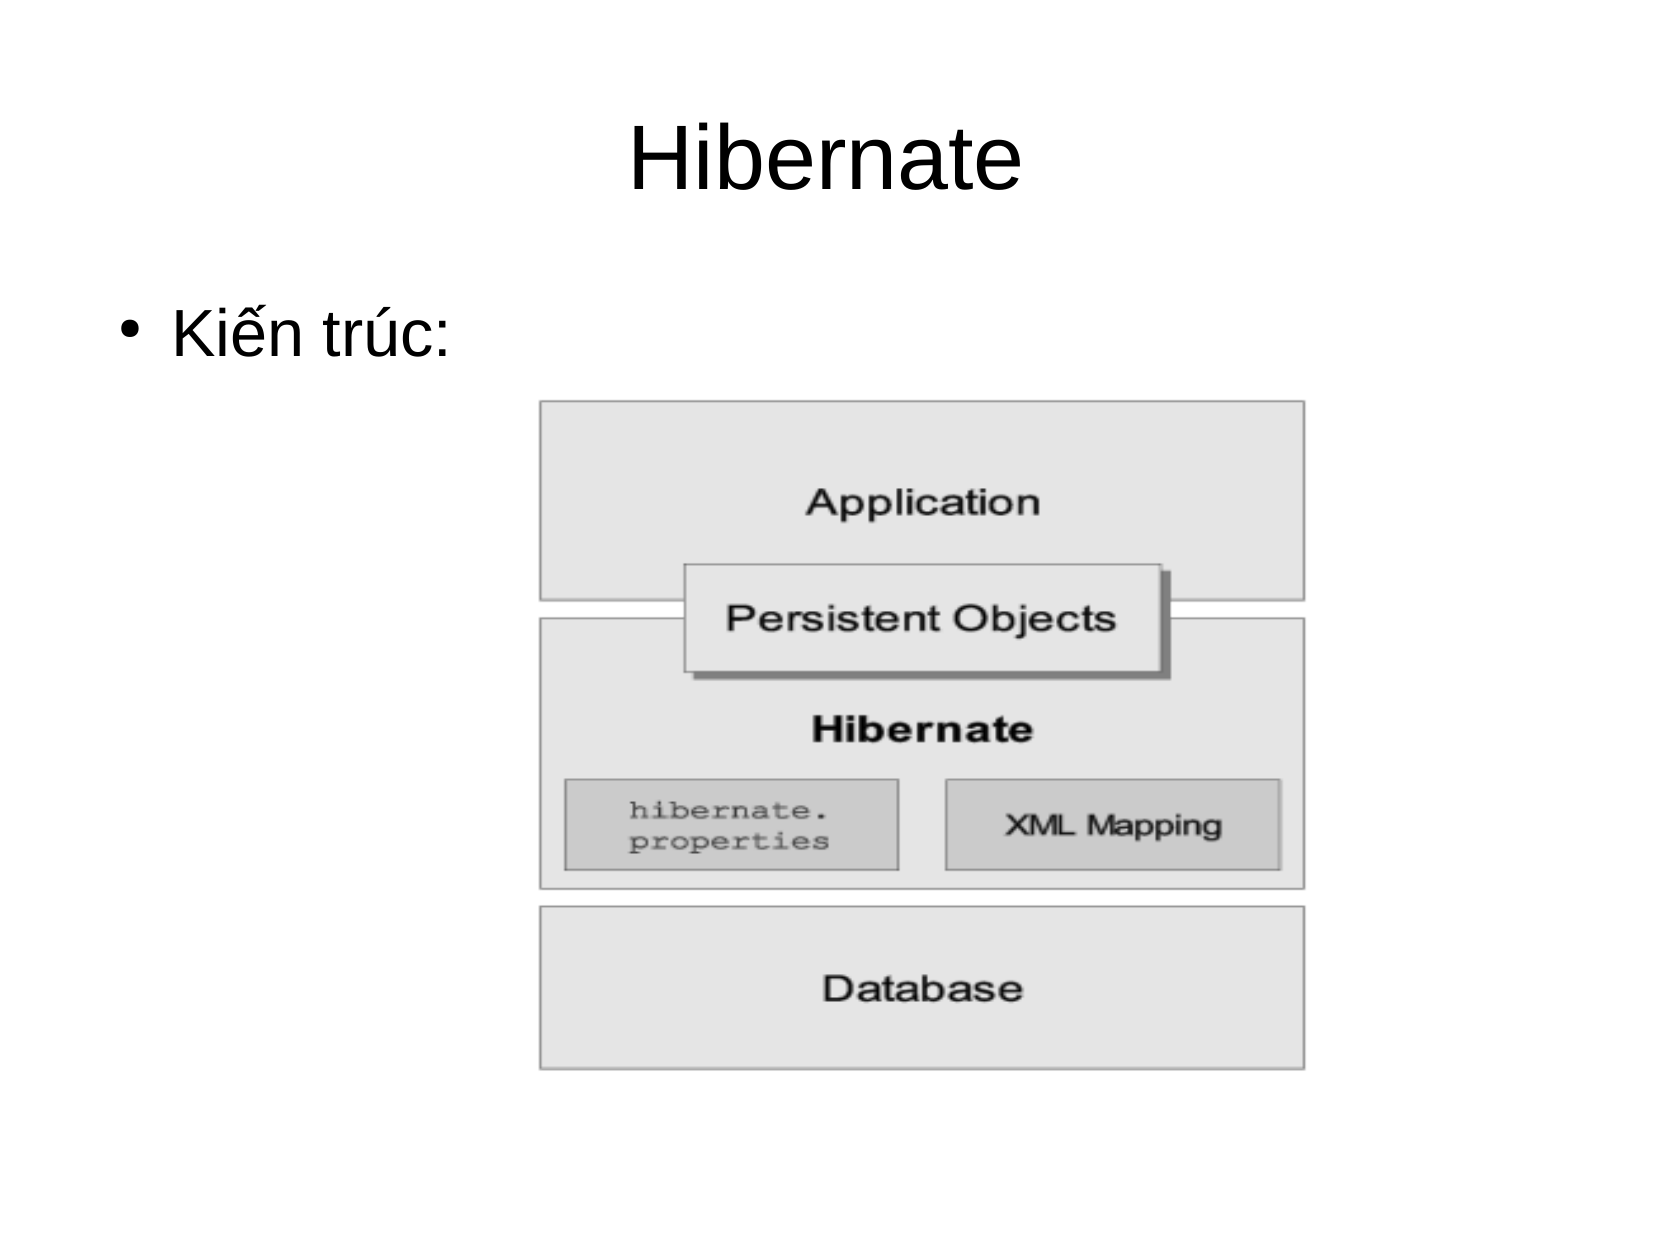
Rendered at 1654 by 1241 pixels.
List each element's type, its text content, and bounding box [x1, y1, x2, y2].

list Kiến trúc: [82, 290, 1571, 1109]
title Hibernate [82, 49, 1571, 257]
picture [494, 366, 1357, 1096]
